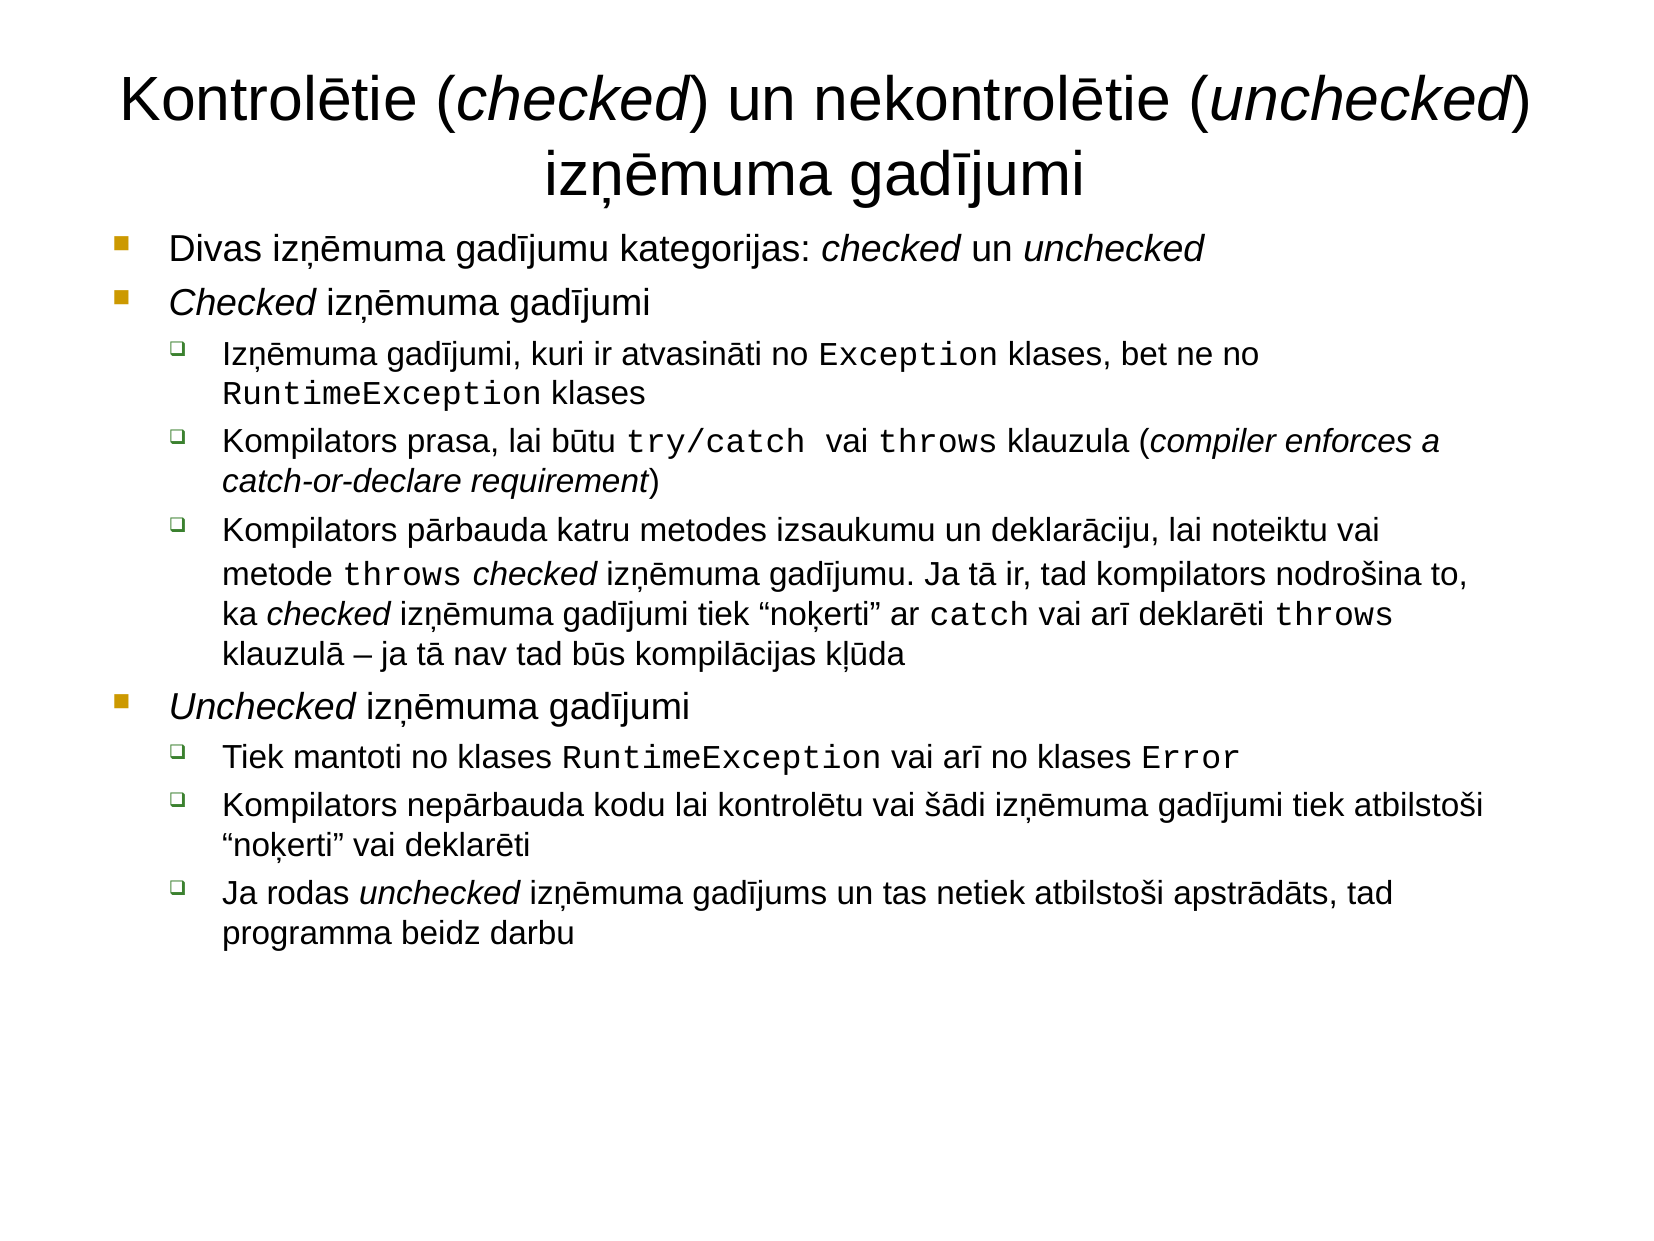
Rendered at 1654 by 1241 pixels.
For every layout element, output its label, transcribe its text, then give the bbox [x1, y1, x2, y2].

text_box Divas izņēmuma gadījumu kategorijas: checked un unchecked Checked izņēmuma gadījumi Izņēmuma gadījumi, kuri ir atvasināti no Exception klases, bet ne no RuntimeException klases Kompilators prasa, lai būtu try/catch vai throws klauzula (compiler enforces a catch-or-declare requirement) Kompilators pārbauda katru metodes izsaukumu un deklarāciju, lai noteiktu vai metode throws checked izņēmuma gadījumu. Ja tā ir, tad kompilators nodrošina to, ka checked izņēmuma gadījumi tiek “noķerti” ar catch vai arī deklarēti throws klauzulā – ja tā nav tad būs kompilācijas kļūda Unchecked izņēmuma gadījumi Tiek mantoti no klases RuntimeException vai arī no klases Error Kompilators nepārbauda kodu lai kontrolētu vai šādi izņēmuma gadījumi tiek atbilstoši “noķerti” vai deklarēti Ja rodas unchecked izņēmuma gadījums un tas netiek atbilstoši apstrādāts, tad programma beidz darbu [97, 216, 1504, 1037]
title Kontrolētie (checked) un nekontrolētie (unchecked) izņēmuma gadījumi [82, 50, 1571, 152]
